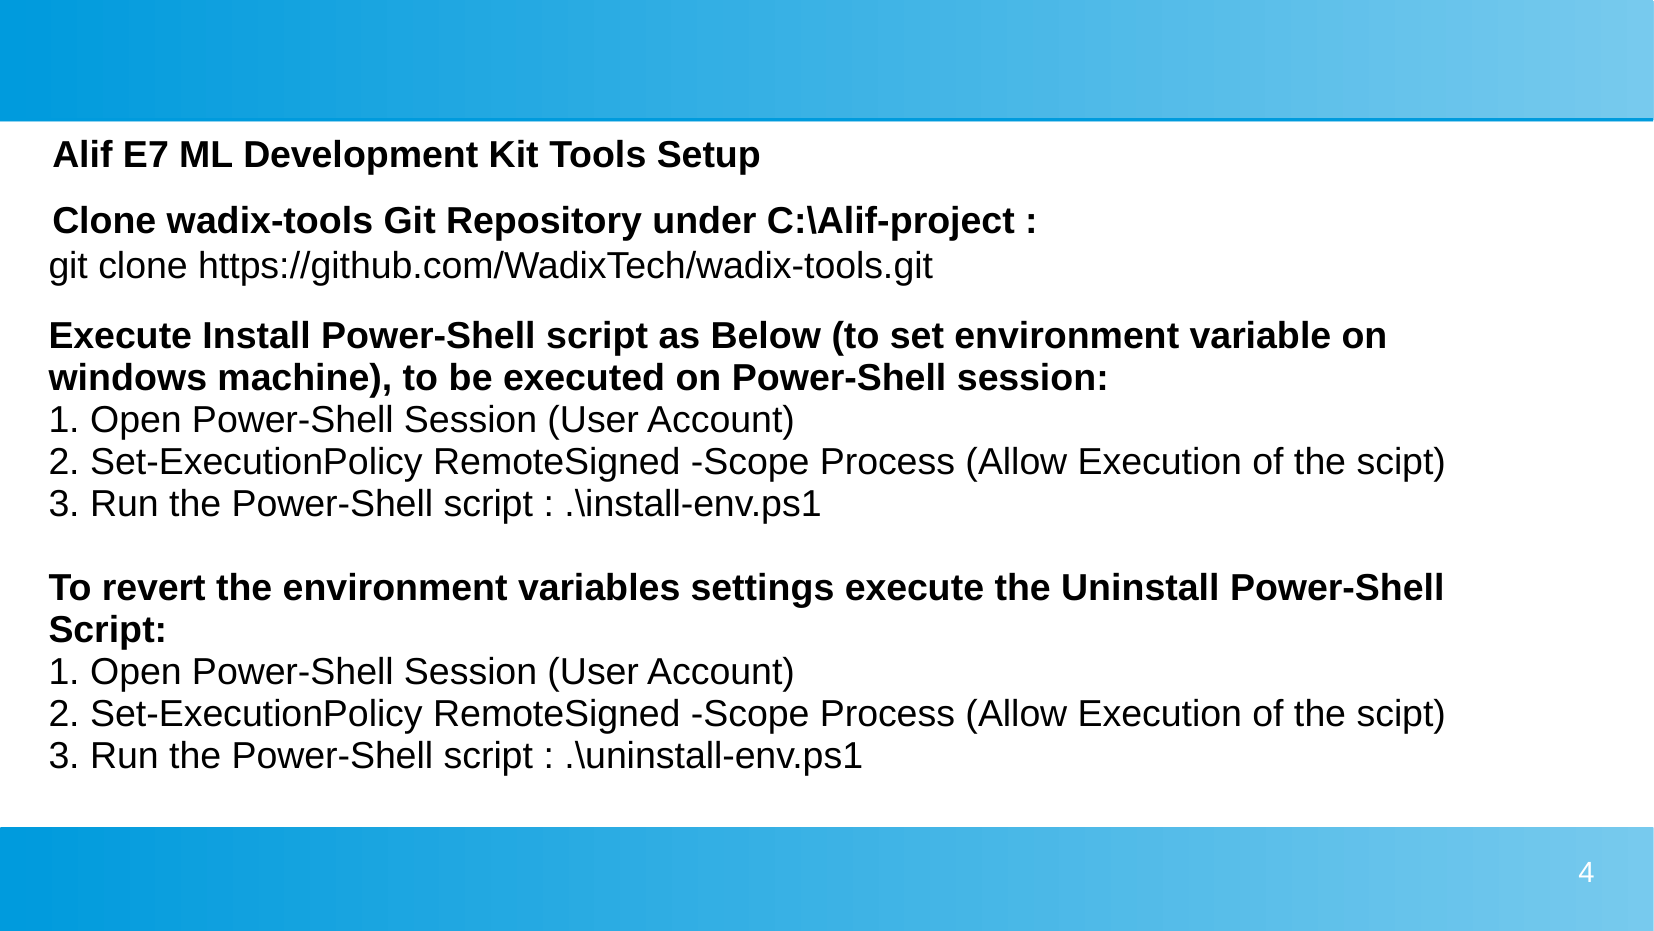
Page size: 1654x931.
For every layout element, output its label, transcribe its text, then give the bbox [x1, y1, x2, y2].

text_box Clone wadix-tools Git Repository under C:\Alif-project : [37, 192, 1071, 236]
text_box Alif E7 ML Development Kit Tools Setup [37, 126, 915, 192]
text_box Execute Install Power-Shell script as Below (to set environment variable on windows machine), to be executed on Power-Shell session: 1. Open Power-Shell Session (User Account) 2. Set-ExecutionPolicy RemoteSigned -Scope Process (Allow Execution of the scipt) 3. Run the Power-Shell script : .\install-env.ps1 To revert the environment variables settings execute the Uninstall Power-Shell Script: 1. Open Power-Shell Session (User Account) 2. Set-ExecutionPolicy RemoteSigned -Scope Process (Allow Execution of the scipt) 3. Run the Power-Shell script : .\uninstall-env.ps1 [33, 306, 1505, 364]
text_box git clone https://github.com/WadixTech/wadix-tools.git [33, 236, 1608, 294]
